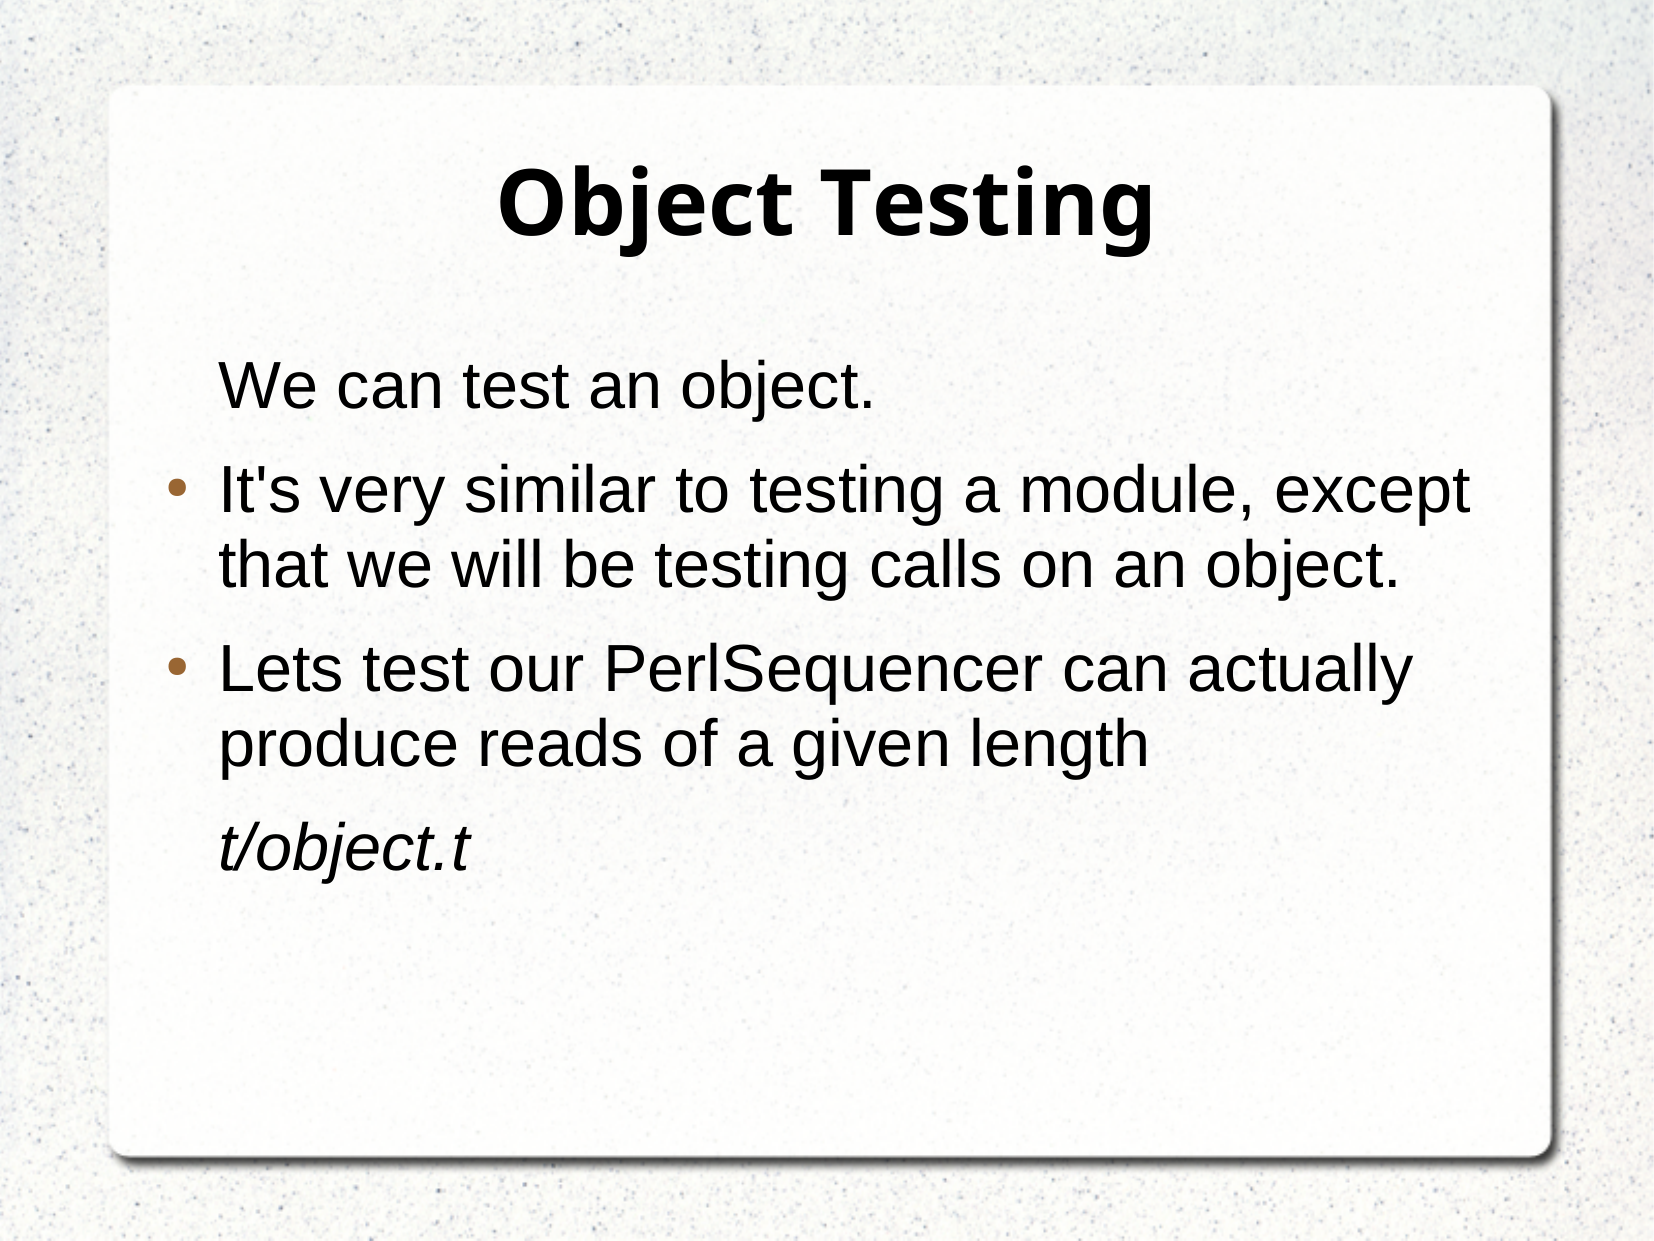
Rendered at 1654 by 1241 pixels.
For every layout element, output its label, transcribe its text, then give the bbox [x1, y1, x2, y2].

list We can test an object. It's very similar to testing a module, except that we will be testing calls on an object. Lets test our PerlSequencer can actually produce reads of a given length t/object.t [147, 347, 1506, 983]
title Object Testing [118, 96, 1536, 304]
picture [0, 0, 1654, 1241]
